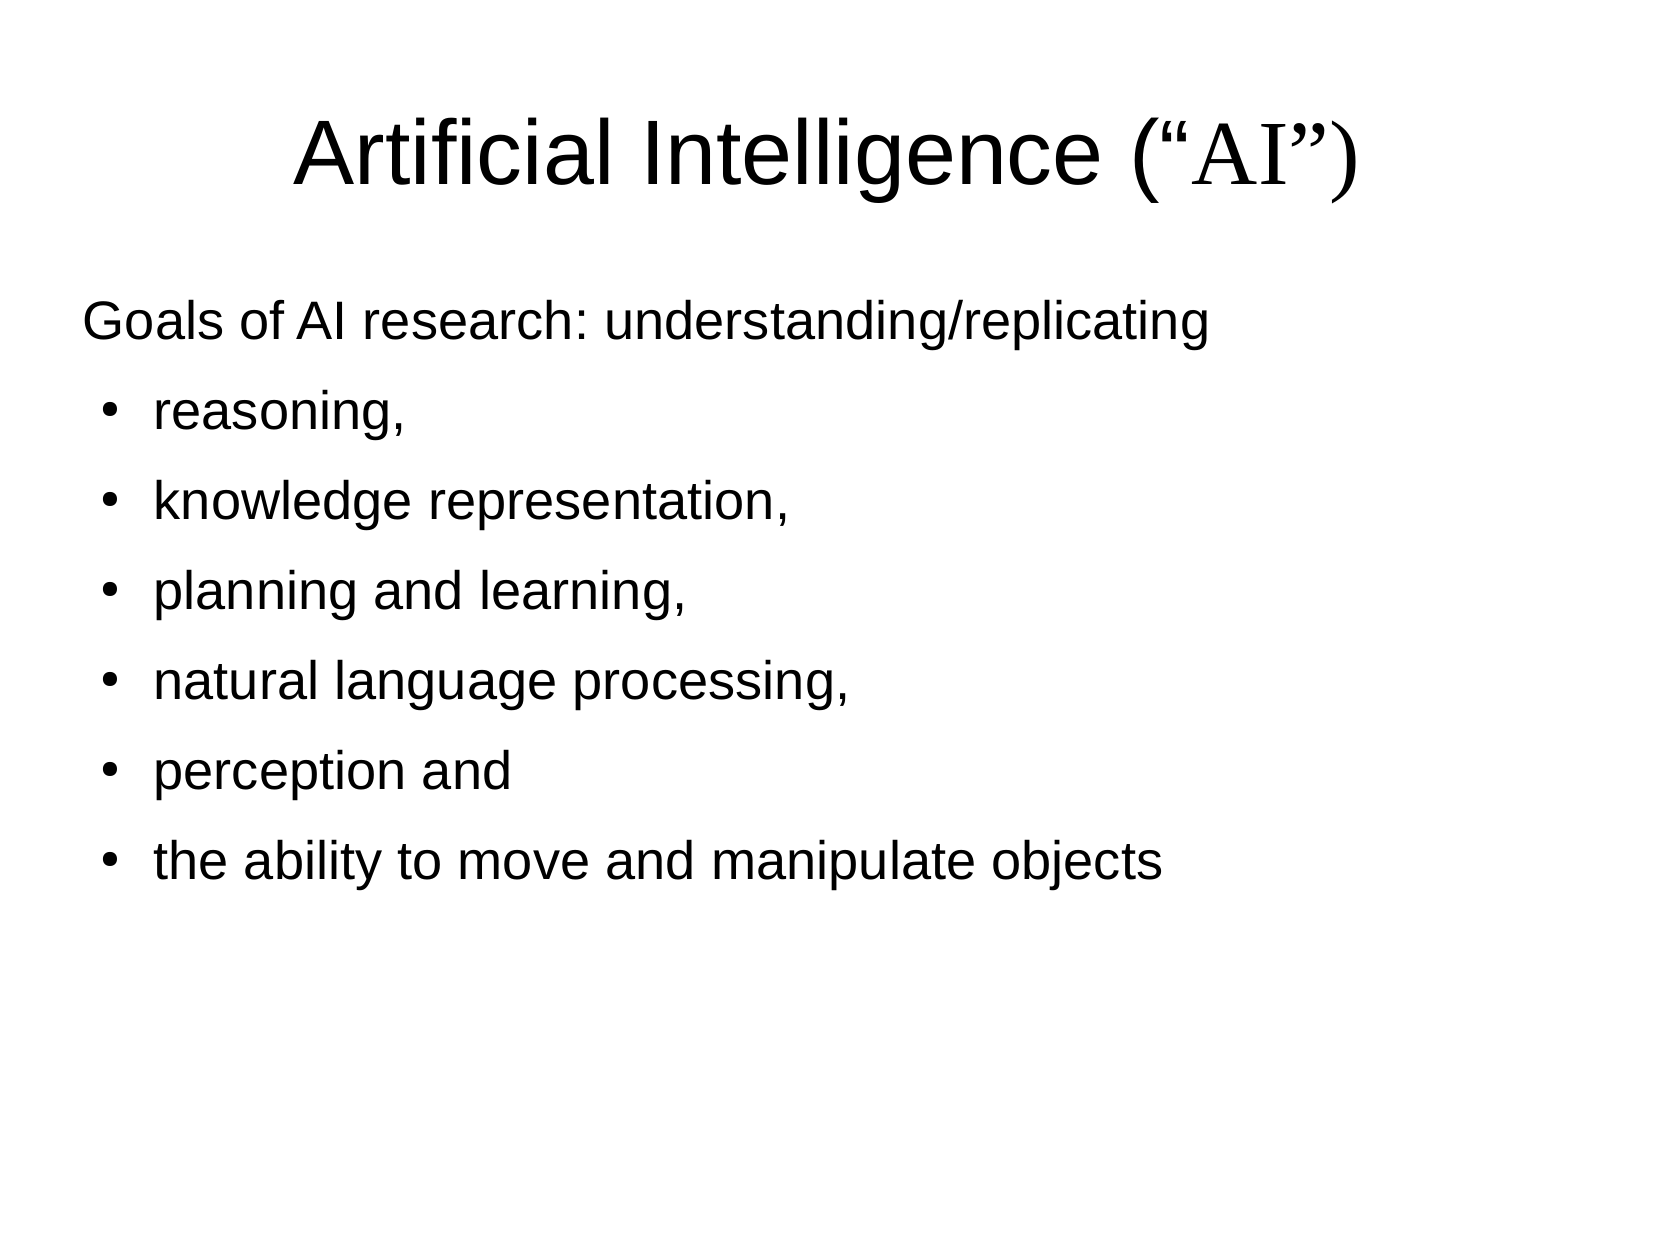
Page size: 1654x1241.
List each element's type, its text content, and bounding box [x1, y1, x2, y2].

list Goals of AI research: understanding/replicating reasoning, knowledge representation, planning and learning, natural language processing, perception and the ability to move and manipulate objects [82, 290, 1571, 1010]
title Artificial Intelligence (“AI”) [82, 49, 1571, 257]
